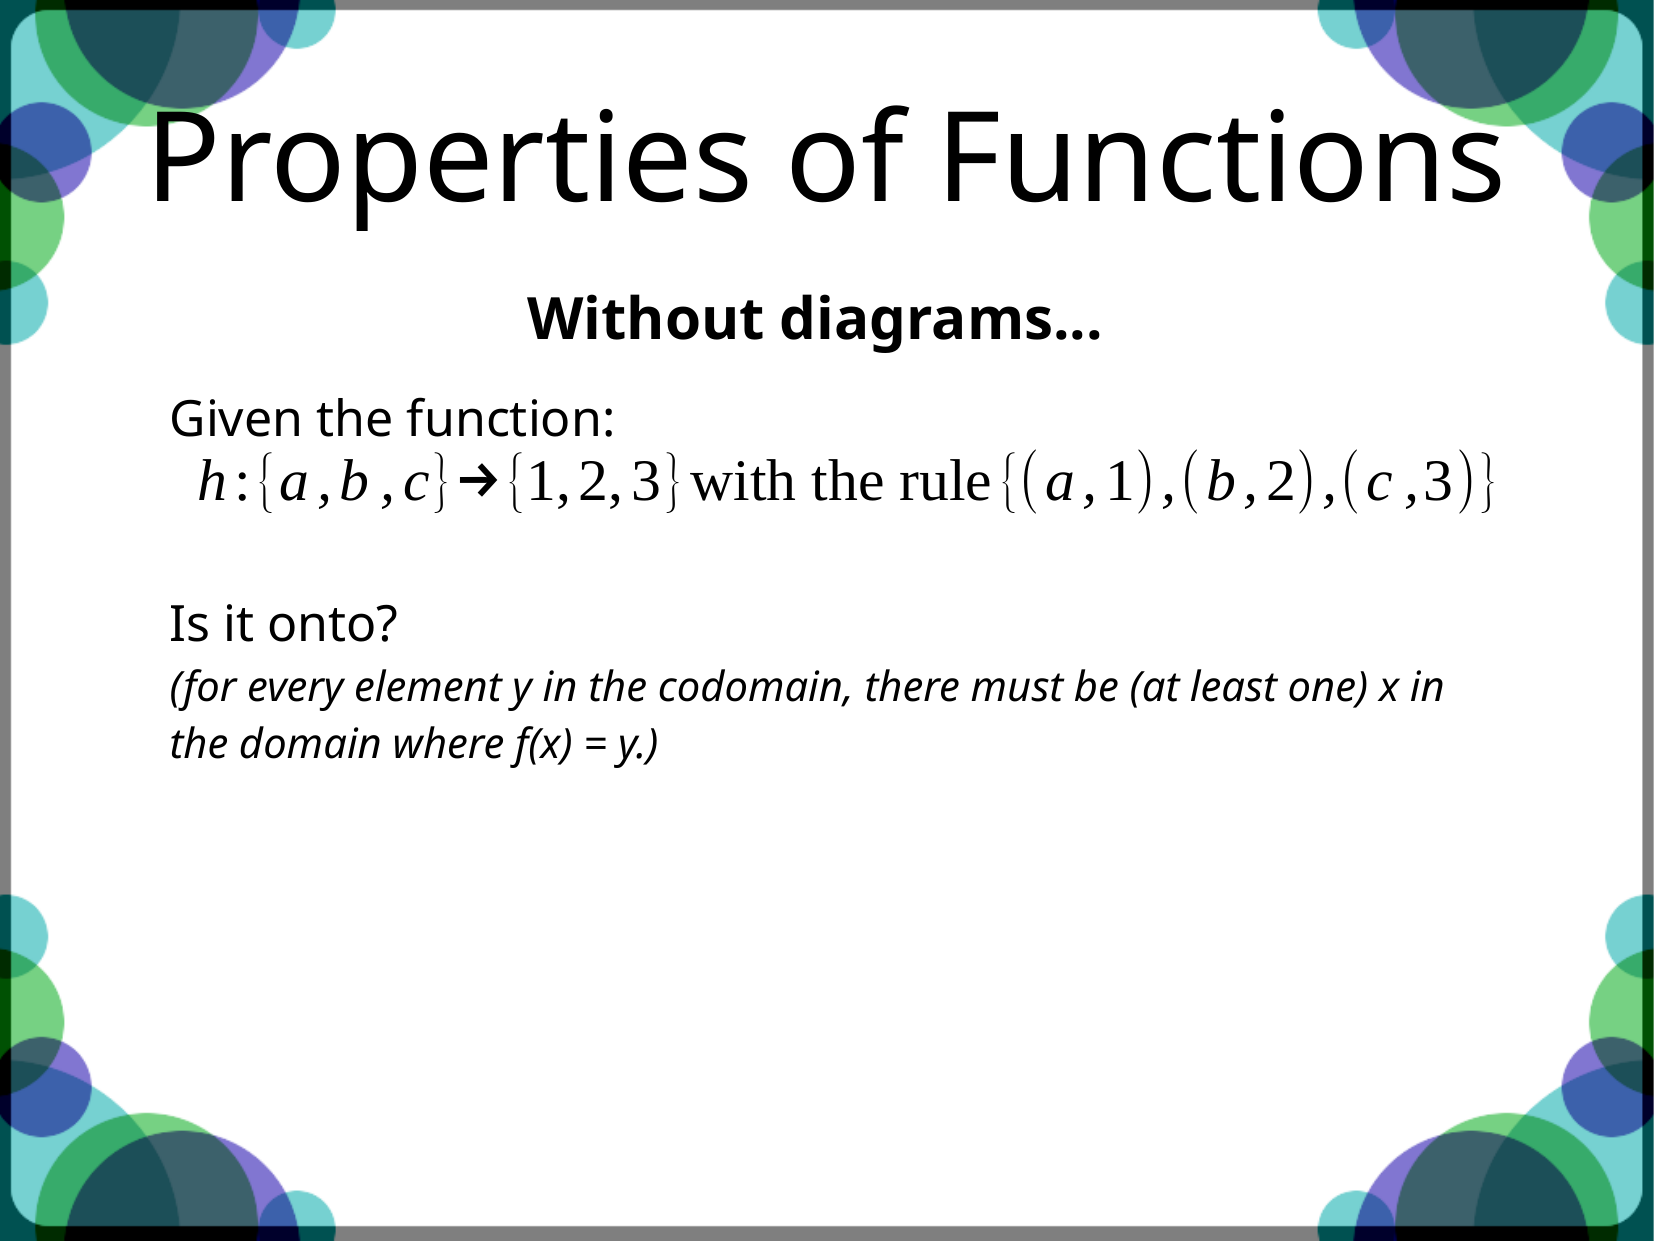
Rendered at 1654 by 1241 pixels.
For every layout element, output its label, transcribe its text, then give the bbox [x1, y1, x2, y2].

chart [182, 444, 1517, 516]
text_box Given the function: Is it onto? (for every element y in the codomain, there must be (at least one) x in the domain where f(x) = y.) [169, 383, 1452, 1071]
text_box Without diagrams... [173, 274, 1457, 360]
picture [0, 0, 1654, 1241]
title Properties of Functions [82, 49, 1571, 257]
